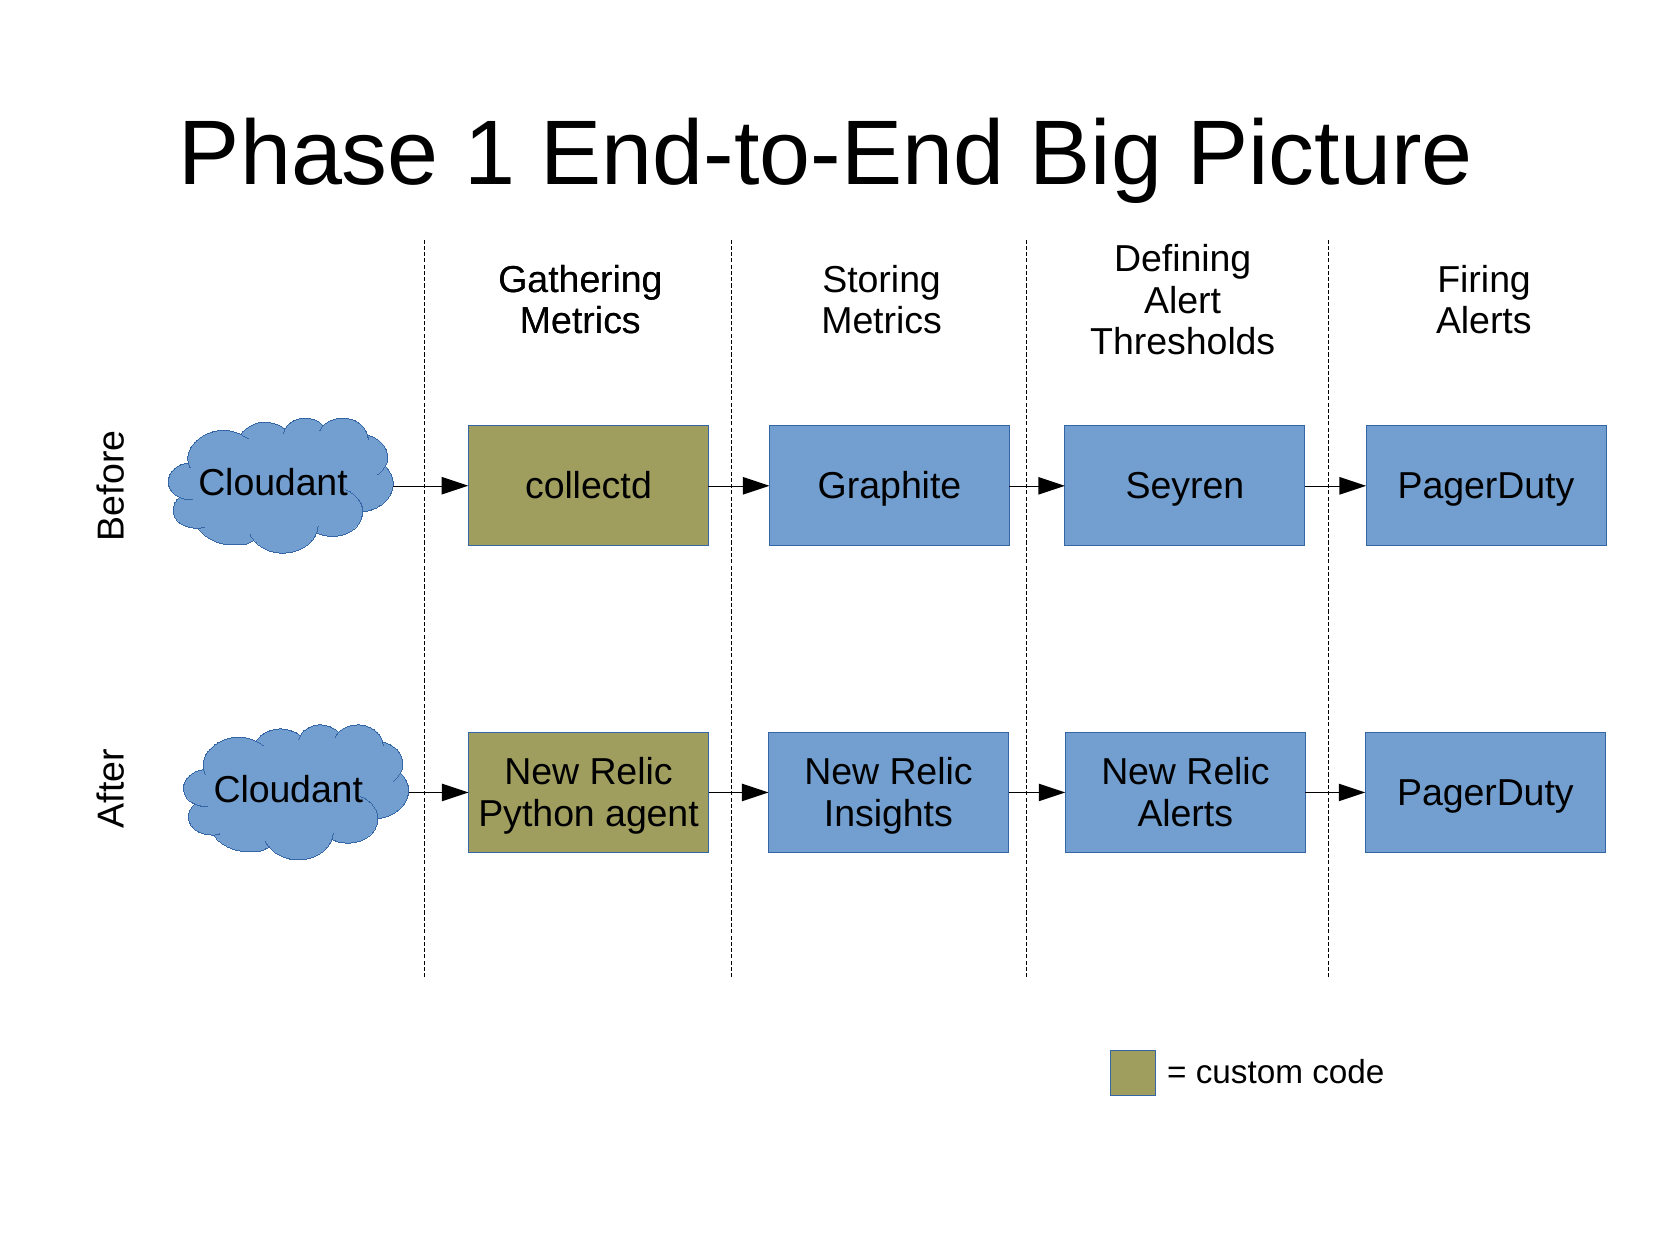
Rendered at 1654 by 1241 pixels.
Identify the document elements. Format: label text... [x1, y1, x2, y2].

text_box Gathering Metrics [475, 255, 686, 346]
text_box Cloudant [168, 418, 394, 554]
text_box Cloudant [183, 724, 409, 860]
text_box Graphite [769, 425, 1010, 546]
text_box Defining Alert Thresholds [1077, 255, 1288, 346]
text_box PagerDuty [1365, 732, 1606, 853]
text_box [1110, 1050, 1156, 1096]
text_box Storing Metrics [776, 255, 987, 346]
text_box New Relic Insights [768, 732, 1009, 853]
text_box After [65, 728, 156, 849]
text_box New Relic Alerts [1065, 732, 1306, 853]
text_box Seyren [1064, 425, 1305, 546]
text_box PagerDuty [1366, 425, 1607, 546]
text_box Before [65, 425, 156, 546]
title Phase 1 End-to-End Big Picture [82, 49, 1571, 257]
text_box collectd [468, 425, 709, 546]
text_box New Relic Python agent [468, 732, 709, 853]
text_box Firing Alerts [1378, 255, 1589, 346]
text_box = custom code [1163, 1050, 1389, 1096]
